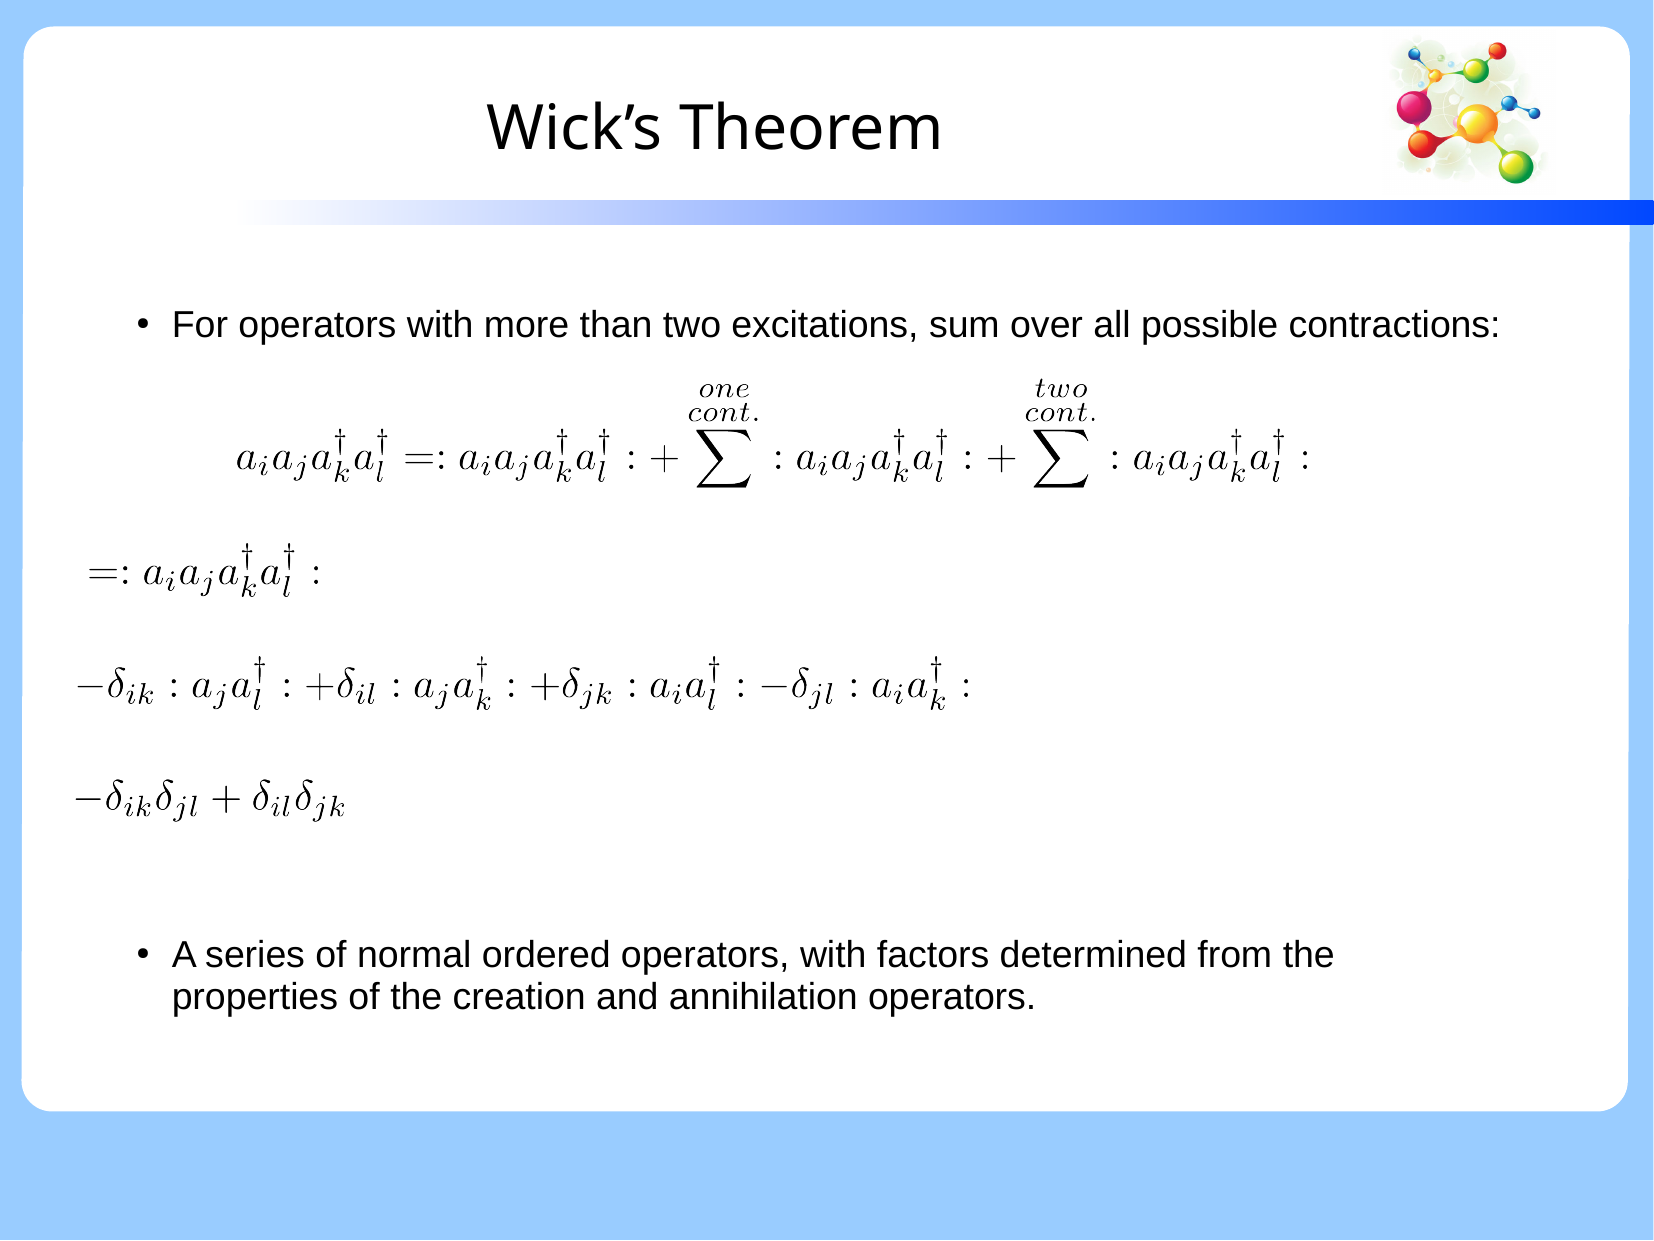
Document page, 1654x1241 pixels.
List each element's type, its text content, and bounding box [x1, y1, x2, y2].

table_cell [873, 201, 877, 224]
picture [75, 779, 344, 822]
table_cell [956, 201, 961, 224]
picture [77, 656, 968, 710]
picture [1382, 29, 1556, 195]
text_box For operators with more than two excitations, sum over all possible contractions: A series of normal ordered operators, with factors determined from the properties of the creation and annihilation operators. [121, 254, 1523, 1241]
title Wick’s Theorem [82, 49, 1332, 201]
picture [237, 378, 1307, 488]
picture [89, 543, 318, 598]
